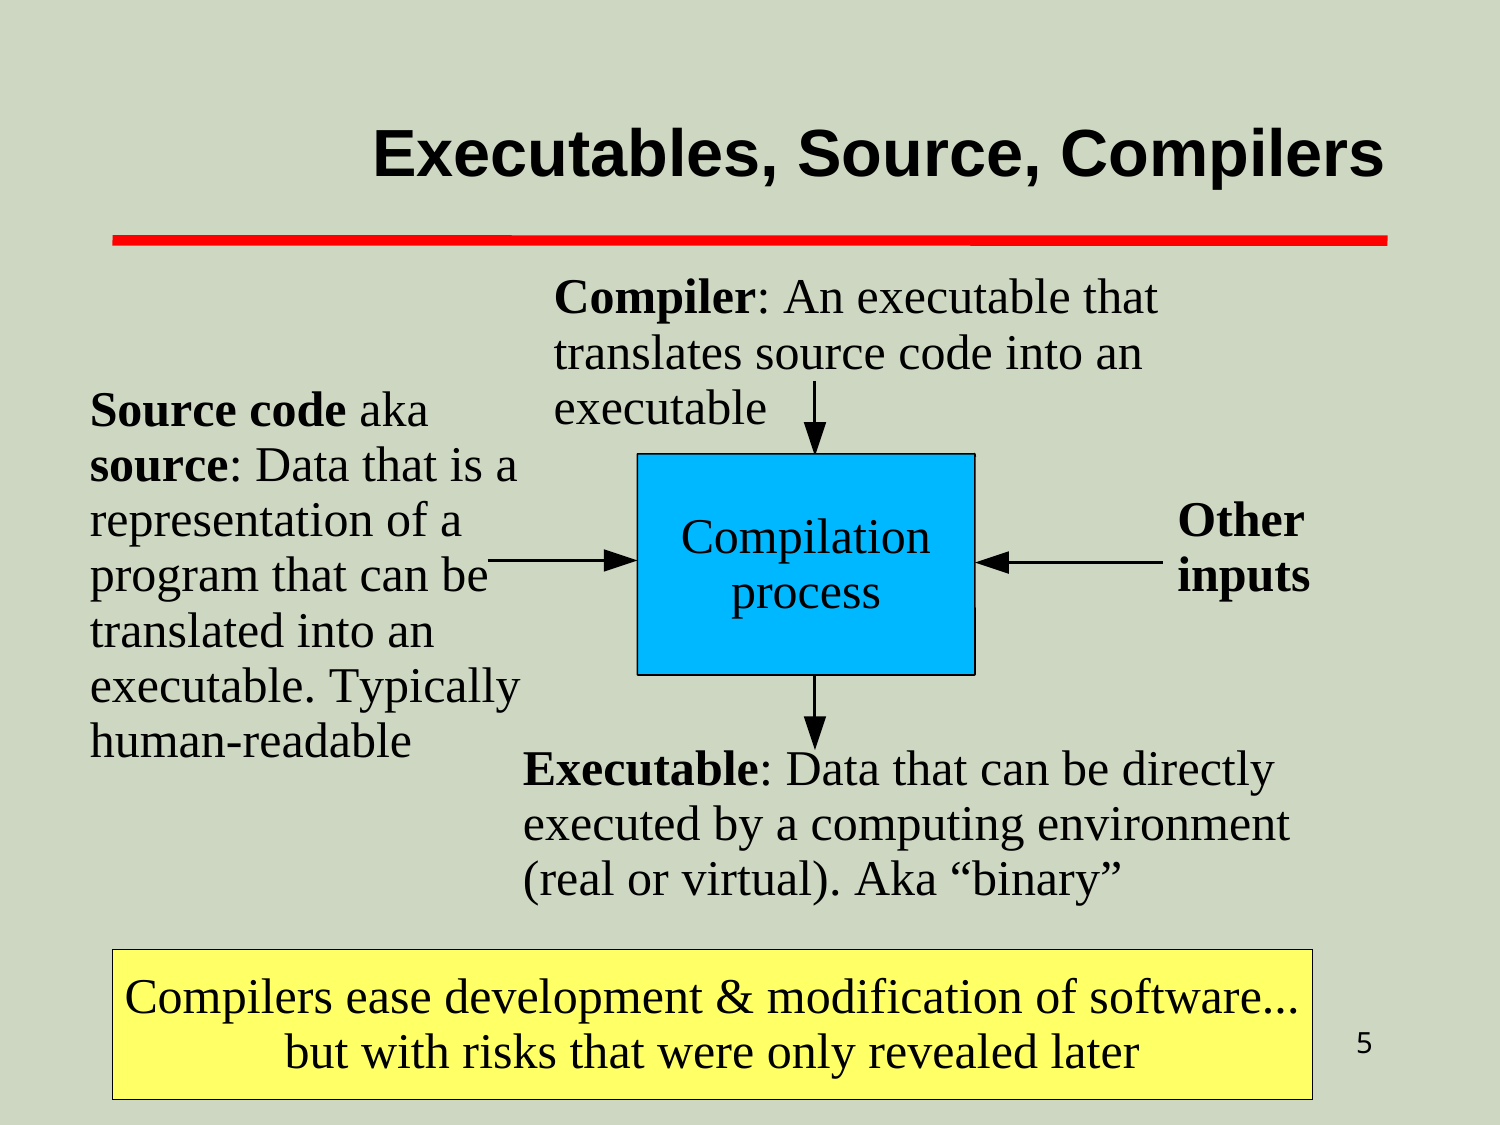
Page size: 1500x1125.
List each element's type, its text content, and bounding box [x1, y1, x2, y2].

text_box Other inputs [1162, 484, 1351, 633]
text_box Compilers ease development & modification of software... but with risks that were only revealed later [112, 949, 1313, 1100]
title Executables, Source, Compilers [124, 93, 1387, 216]
text_box Compilation process [637, 453, 976, 676]
text_box Compiler: An executable that translates source code into an executable [538, 262, 1190, 443]
text_box Executable: Data that can be directly executed by a computing environment (real or virtual). Aka “binary” [508, 733, 1313, 914]
text_box Source code aka source: Data that is a representation of a program that can be translated into an executable. Typically human-readable [75, 375, 553, 776]
